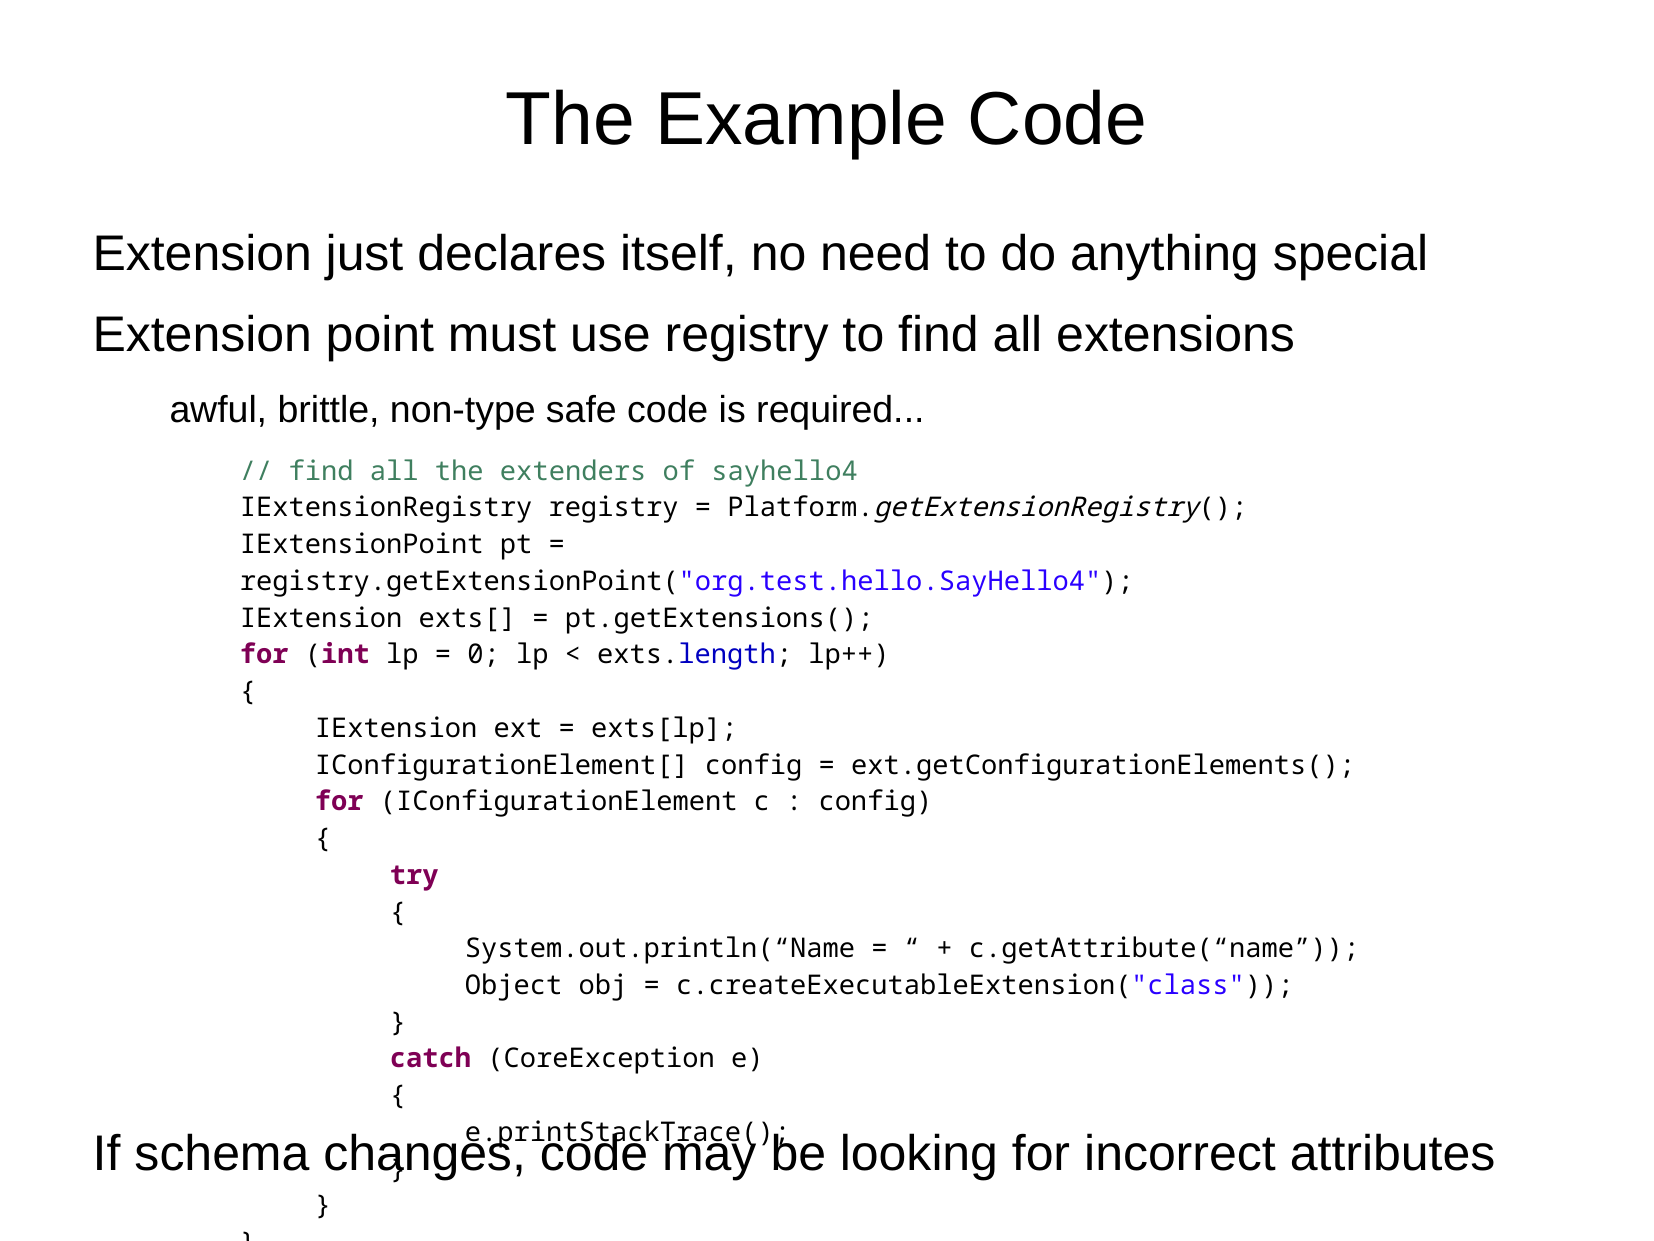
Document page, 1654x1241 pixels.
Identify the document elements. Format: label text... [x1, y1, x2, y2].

list Extension just declares itself, no need to do anything special Extension point must use registry to find all extensions awful, brittle, non-type safe code is required... If schema changes, code may be looking for incorrect attributes [75, 225, 1564, 1182]
text_box // find all the extenders of sayhello4 IExtensionRegistry registry = Platform.getExtensionRegistry(); IExtensionPoint pt = registry.getExtensionPoint("org.test.hello.SayHello4"); IExtension exts[] = pt.getExtensions(); for (int lp = 0; lp < exts.length; lp++) { IExtension ext = exts[lp]; IConfigurationElement[] config = ext.getConfigurationElements(); for (IConfigurationElement c : config) { try { System.out.println(“Name = “ + c.getAttribute(“name”)); Object obj = c.createExecutableExtension("class")); } catch (CoreException e) { e.printStackTrace(); } } } [225, 444, 1380, 1106]
title The Example Code [82, 56, 1571, 181]
